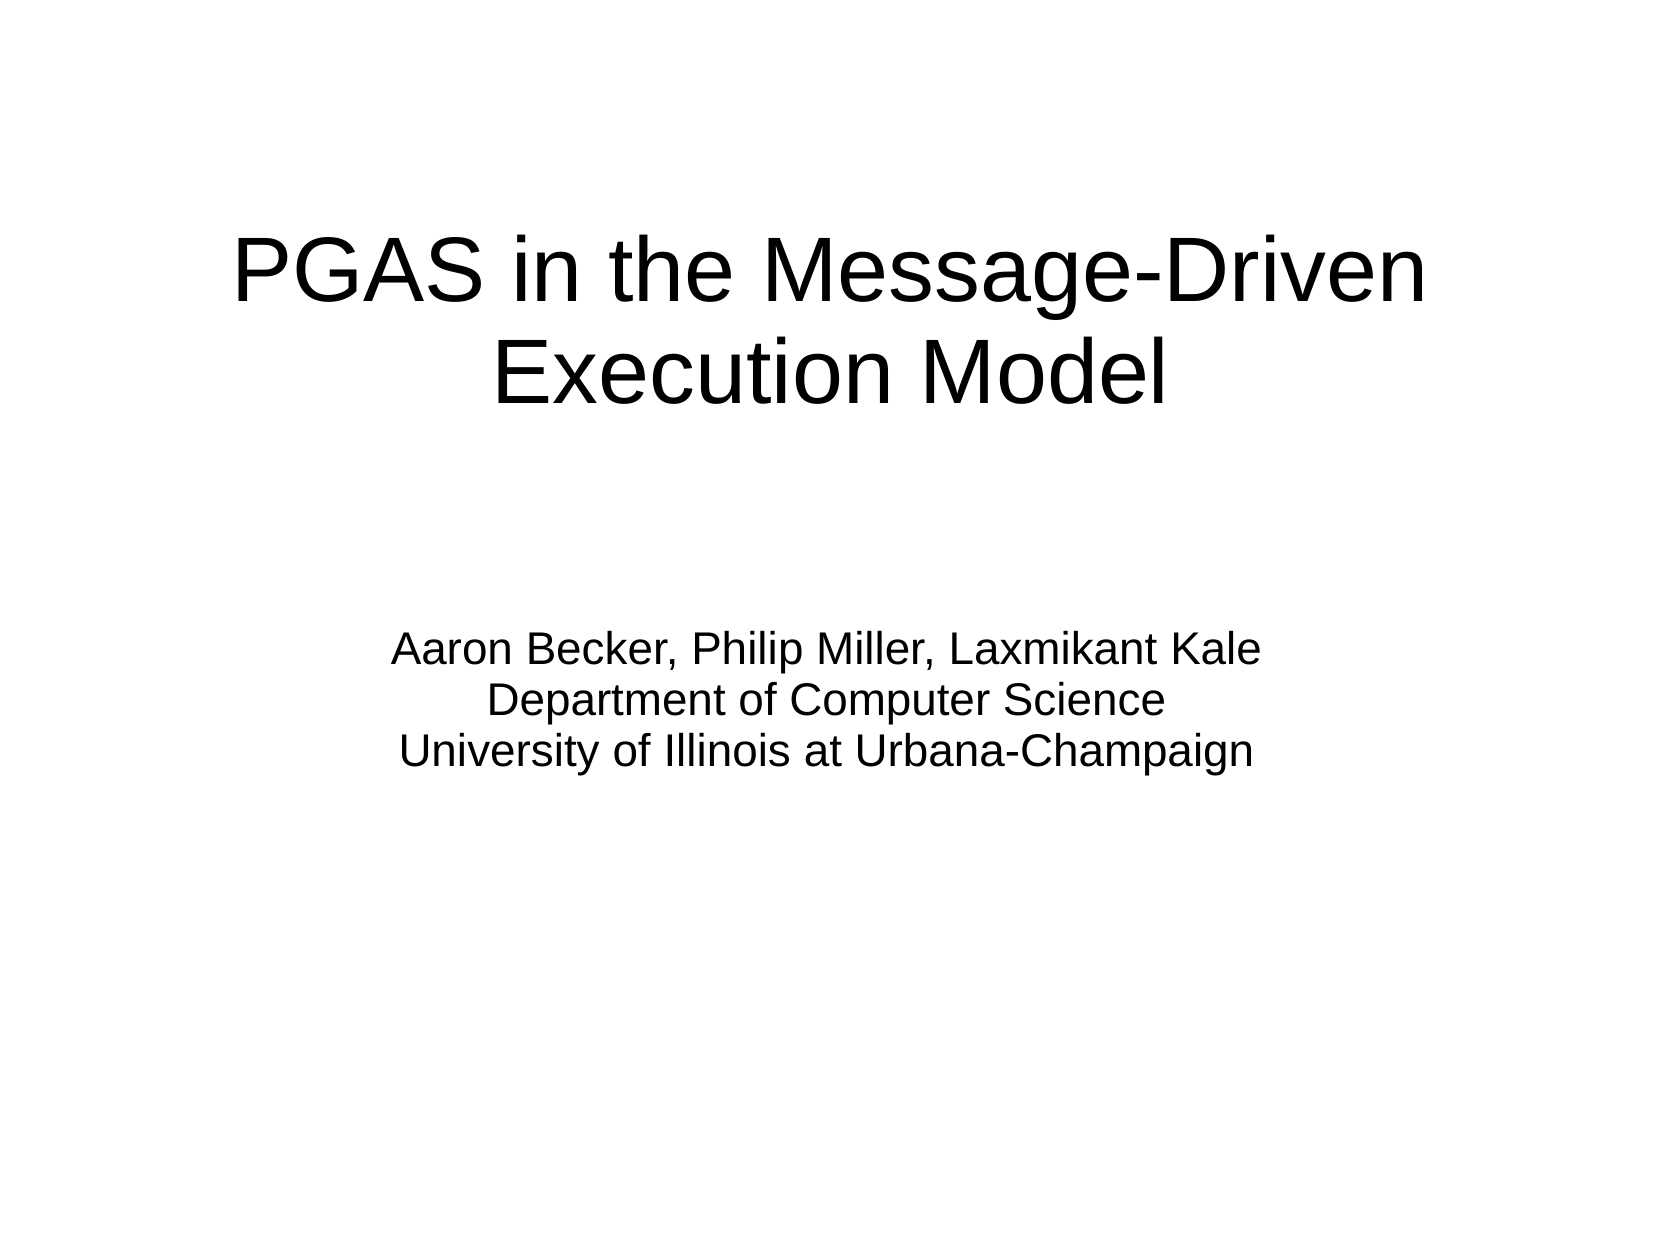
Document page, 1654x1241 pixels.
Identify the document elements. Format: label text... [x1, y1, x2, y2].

subtitle Aaron Becker, Philip Miller, Laxmikant Kale Department of Computer Science University of Illinois at Urbana-Champaign [82, 297, 1571, 1102]
title PGAS in the Message-Driven Execution Model [86, 206, 1576, 435]
